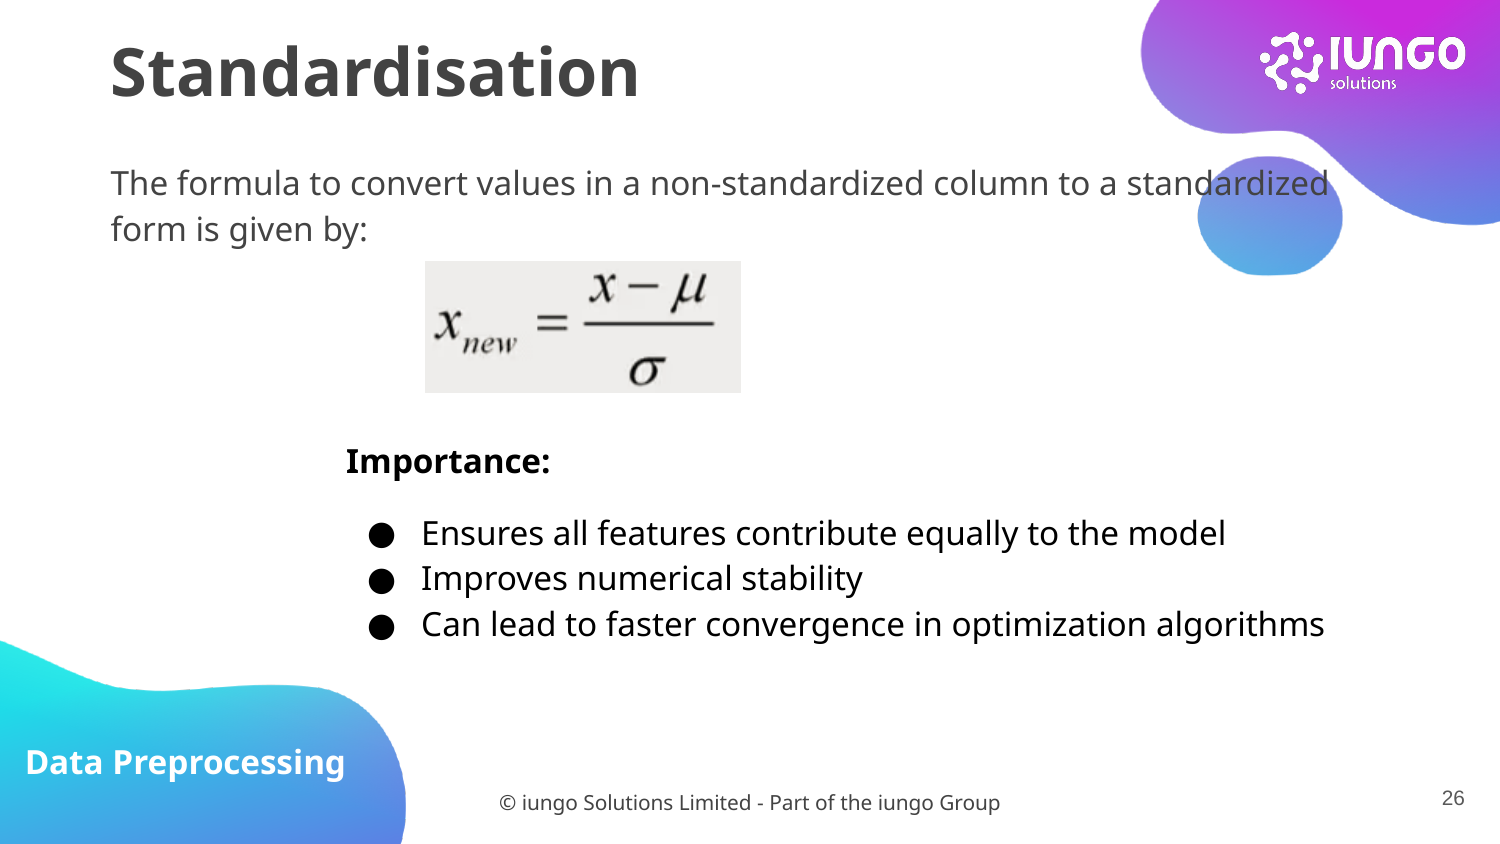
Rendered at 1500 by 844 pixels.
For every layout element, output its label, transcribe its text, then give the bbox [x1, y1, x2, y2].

slide_number <number> [1389, 764, 1480, 830]
picture [0, 0, 1500, 844]
subtitle Data Preprocessing [9, 719, 411, 844]
title Standardisation [95, 30, 924, 125]
text_box Importance: Ensures all features contribute equally to the model Improves numerical stability Can lead to faster convergence in optimization algorithms [331, 419, 1363, 741]
list The formula to convert values in a non-standardized column to a standardized form is given by: [95, 140, 1390, 274]
